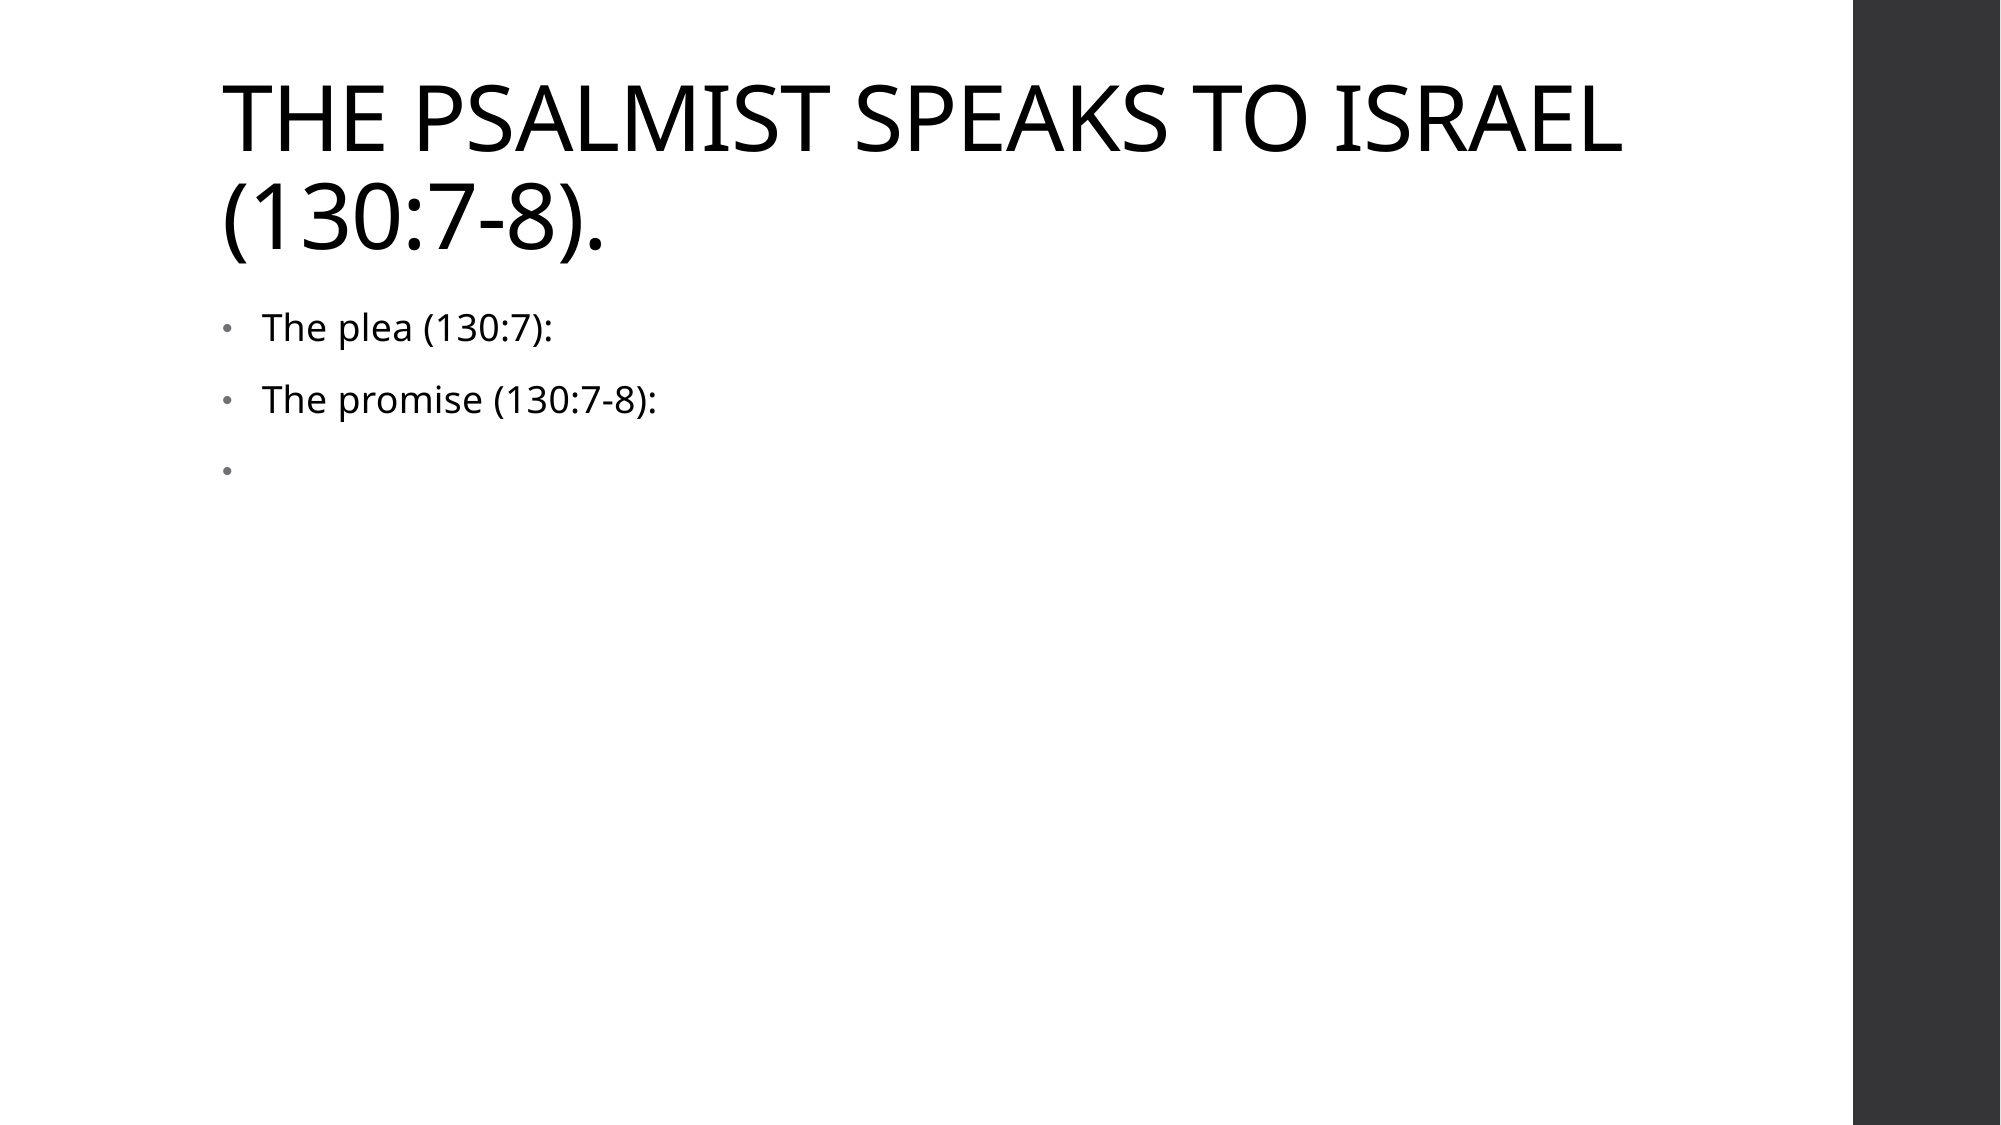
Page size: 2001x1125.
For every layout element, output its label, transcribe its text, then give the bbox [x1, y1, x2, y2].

list The plea (130:7): The promise (130:7-8): [206, 299, 1617, 1014]
title THE PSALMIST SPEAKS TO ISRAEL (130:7-8). [206, 60, 1797, 278]
